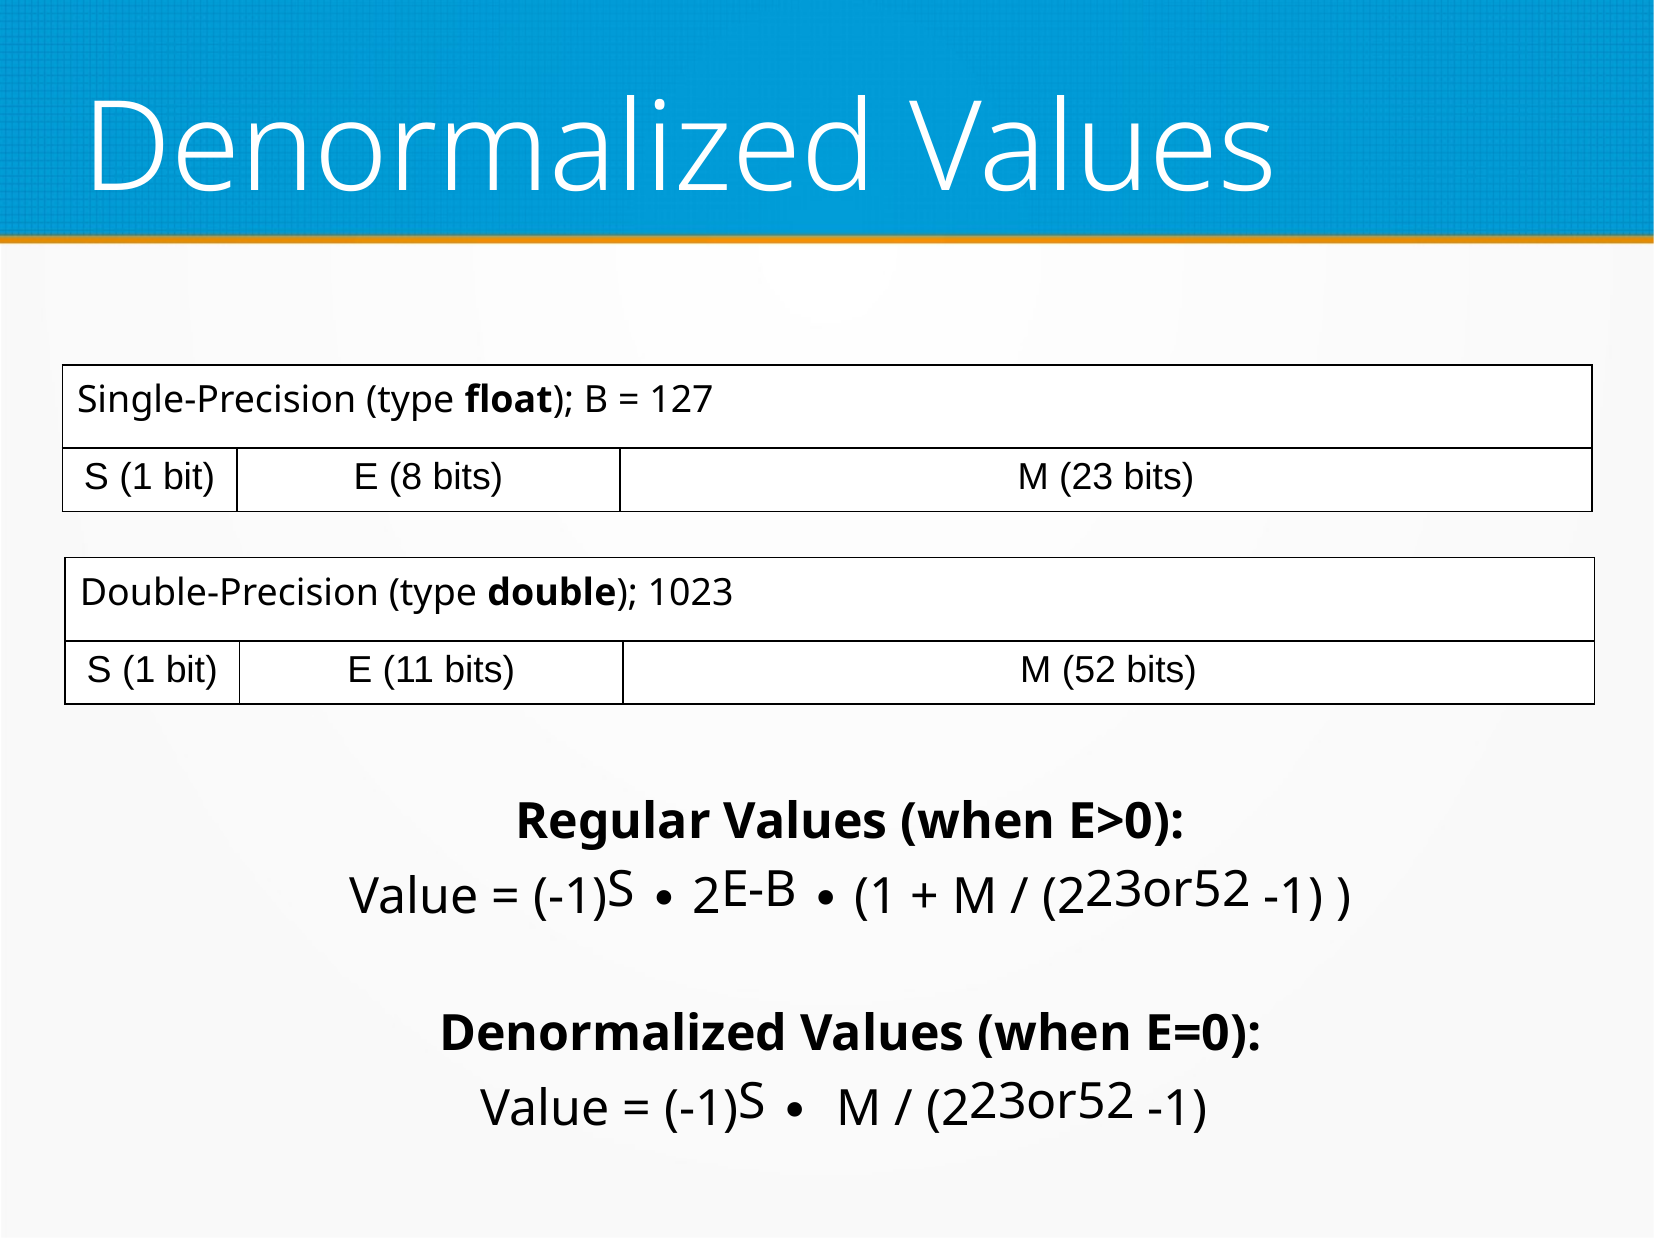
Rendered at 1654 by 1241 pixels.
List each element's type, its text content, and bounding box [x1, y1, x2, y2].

table_cell S (1 bit) [63, 449, 236, 511]
table_cell E (8 bits) [238, 449, 619, 511]
picture [0, 233, 1654, 1241]
table_cell E (11 bits) [240, 642, 622, 703]
table_cell M (52 bits) [624, 642, 1594, 703]
table_cell M (23 bits) [621, 449, 1591, 511]
table_header Double-Precision (type double); 1023 [66, 558, 1594, 640]
table_header Single-Precision (type float); B = 127 [63, 366, 1591, 447]
title Denormalized Values [82, 19, 1571, 227]
table_cell S (1 bit) [66, 642, 239, 703]
text_box Regular Values (when E>0): Value = (-1)S ∙ 2E-B ∙ (1 + M / (223or52 -1) ) Denormalized Values (when E=0): Value = (-1)S ∙ M / (223or52 -1) [188, 810, 1512, 1115]
